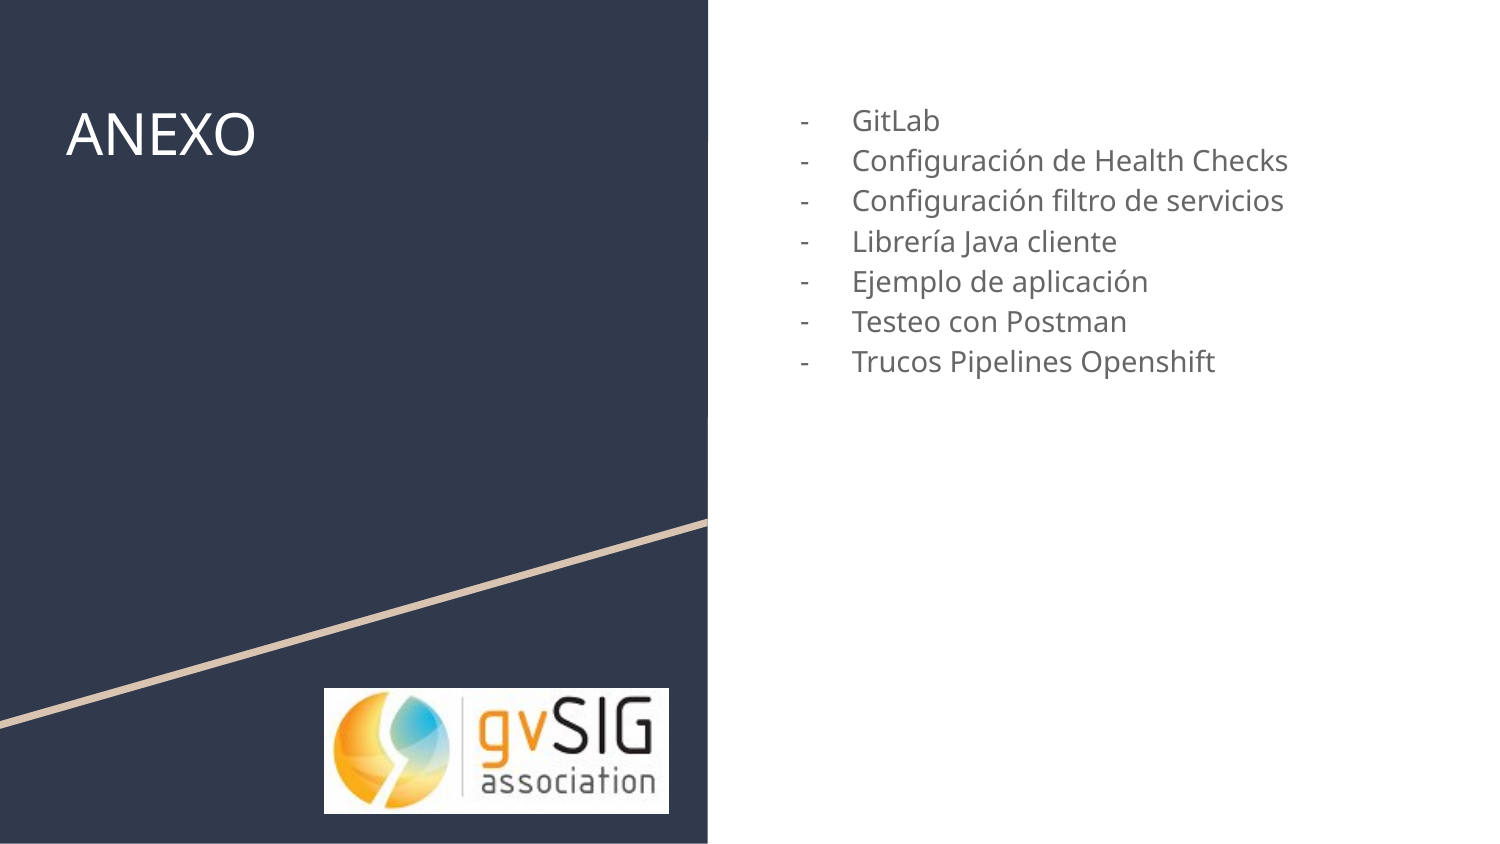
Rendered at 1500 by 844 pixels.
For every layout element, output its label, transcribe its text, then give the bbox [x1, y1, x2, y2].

title ANEXO [51, 82, 660, 494]
list GitLab Configuración de Health Checks Configuración filtro de servicios Librería Java cliente Ejemplo de aplicación Testeo con Postman Trucos Pipelines Openshift [761, 82, 1446, 755]
picture [324, 688, 669, 814]
